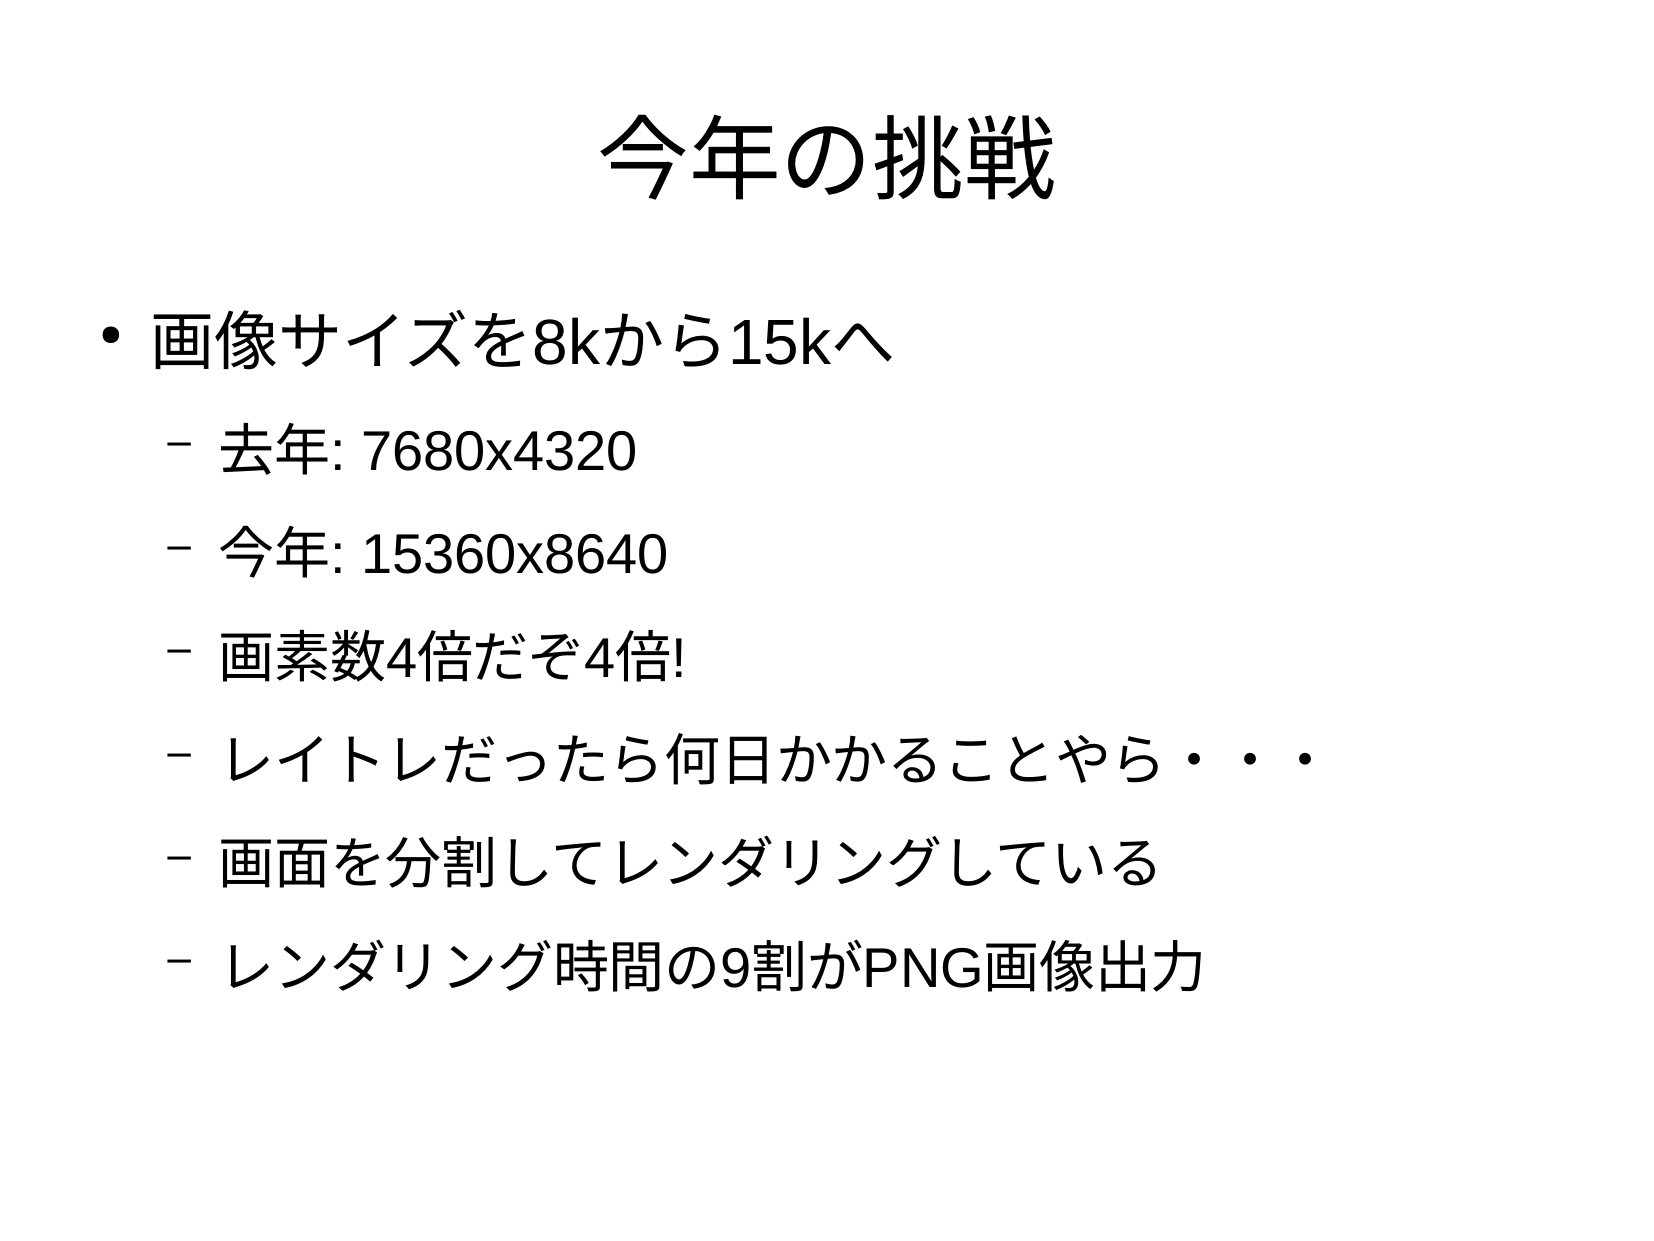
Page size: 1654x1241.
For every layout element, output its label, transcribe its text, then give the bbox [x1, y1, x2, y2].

list 画像サイズを8kから15kへ 去年: 7680x4320 今年: 15360x8640 画素数4倍だぞ4倍! レイトレだったら何日かかることやら・・・ 画面を分割してレンダリングしている レンダリング時間の9割がPNG画像出力 [82, 290, 1571, 1010]
title 今年の挑戦 [82, 49, 1571, 257]
